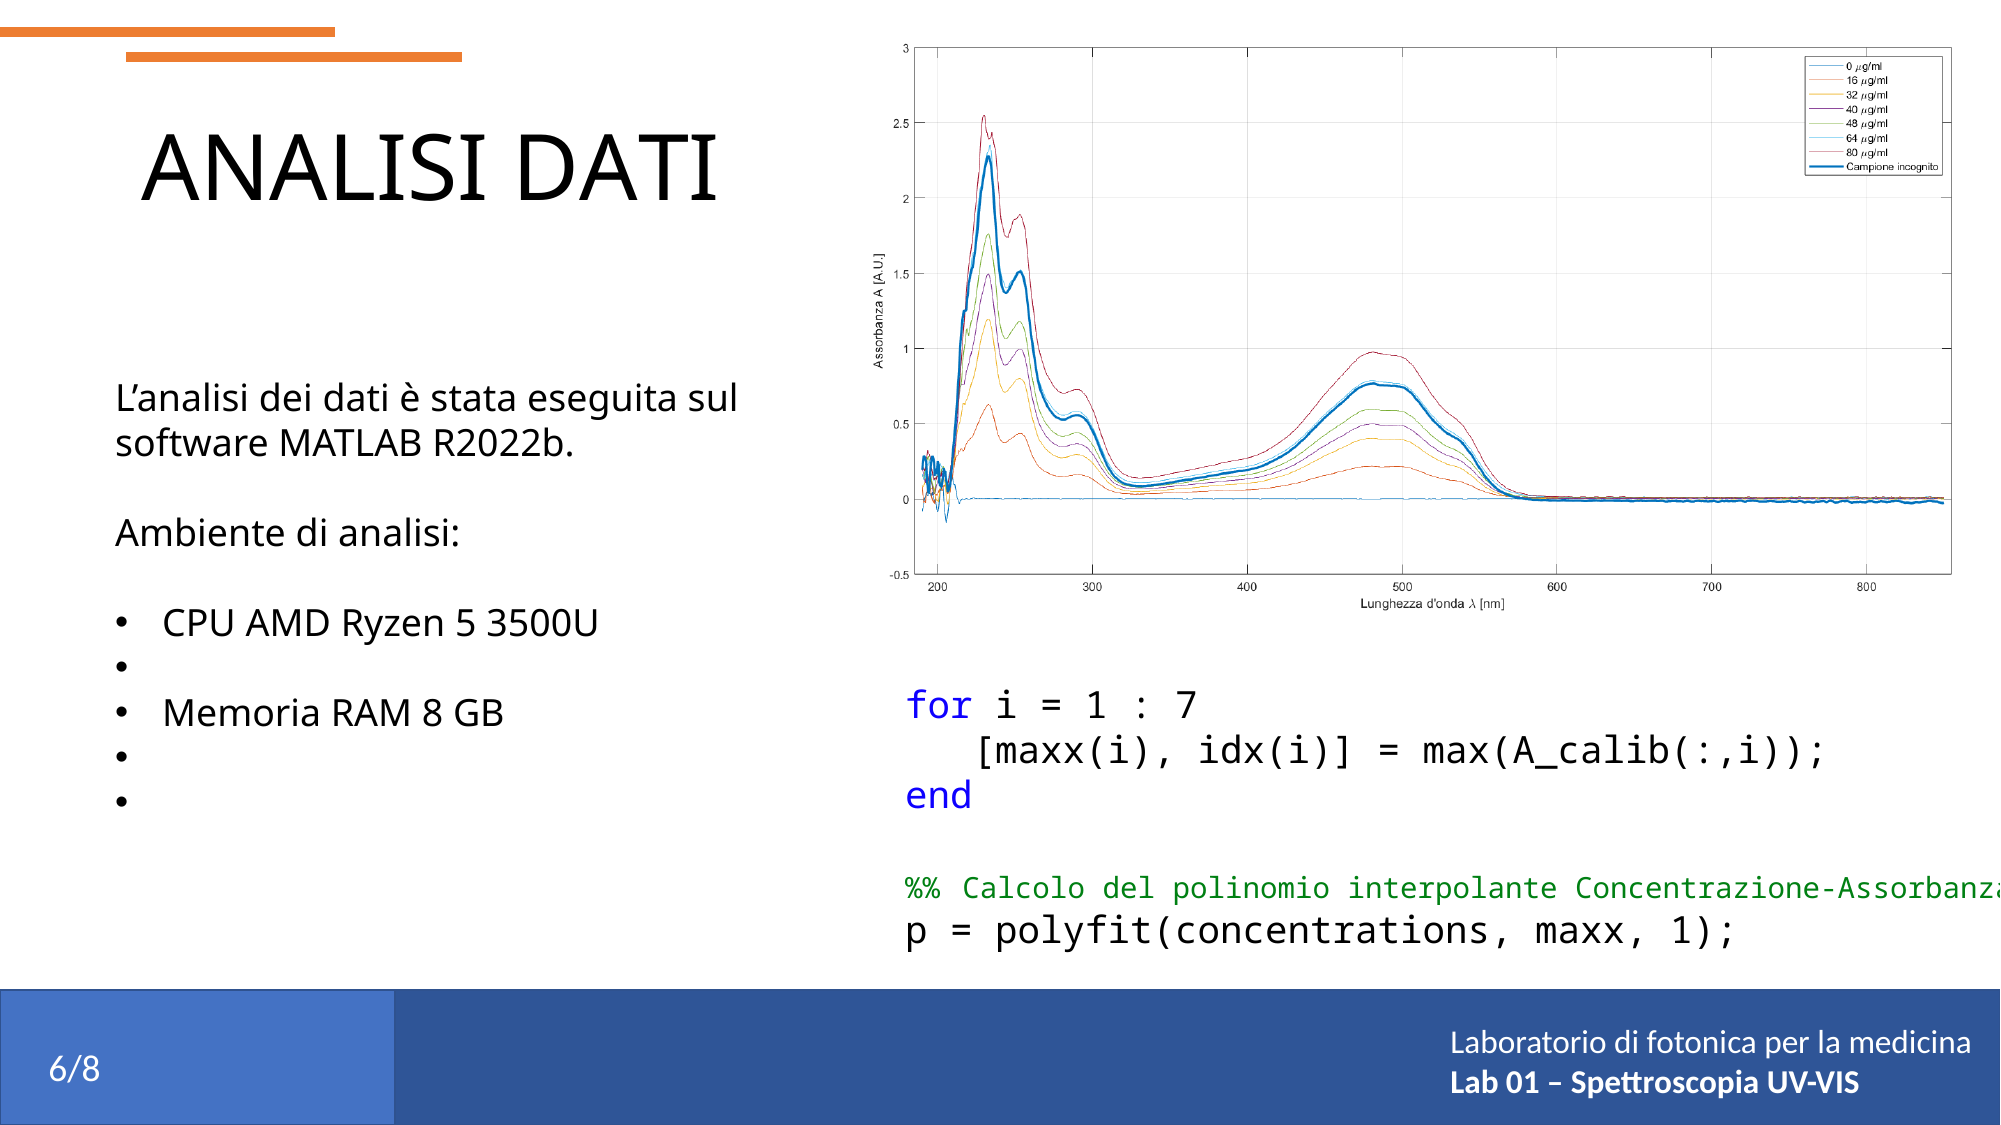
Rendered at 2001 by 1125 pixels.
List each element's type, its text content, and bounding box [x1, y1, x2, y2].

text_box for i = 1 : 7 [maxx(i), idx(i)] = max(A_calib(:,i)); end %% Calcolo del polinomio interpolante Concentrazione-Assorbanza p = polyfit(concentrations, maxx, 1); [889, 673, 2000, 1007]
text_box Laboratorio di fotonica per la medicina Lab 01 – Spettroscopia UV-VIS [1435, 1012, 2000, 1125]
text_box [0, 28, 334, 36]
text_box [0, 990, 2000, 1125]
picture [740, 0, 2000, 645]
text_box ANALISI DATI [126, 101, 1654, 228]
text_box L’analisi dei dati è stata eseguita sul software MATLAB R2022b. Ambiente di analisi: CPU AMD Ryzen 5 3500U Memoria RAM 8 GB [100, 366, 890, 882]
text_box [127, 53, 461, 61]
text_box 6/8 [33, 1036, 168, 1097]
